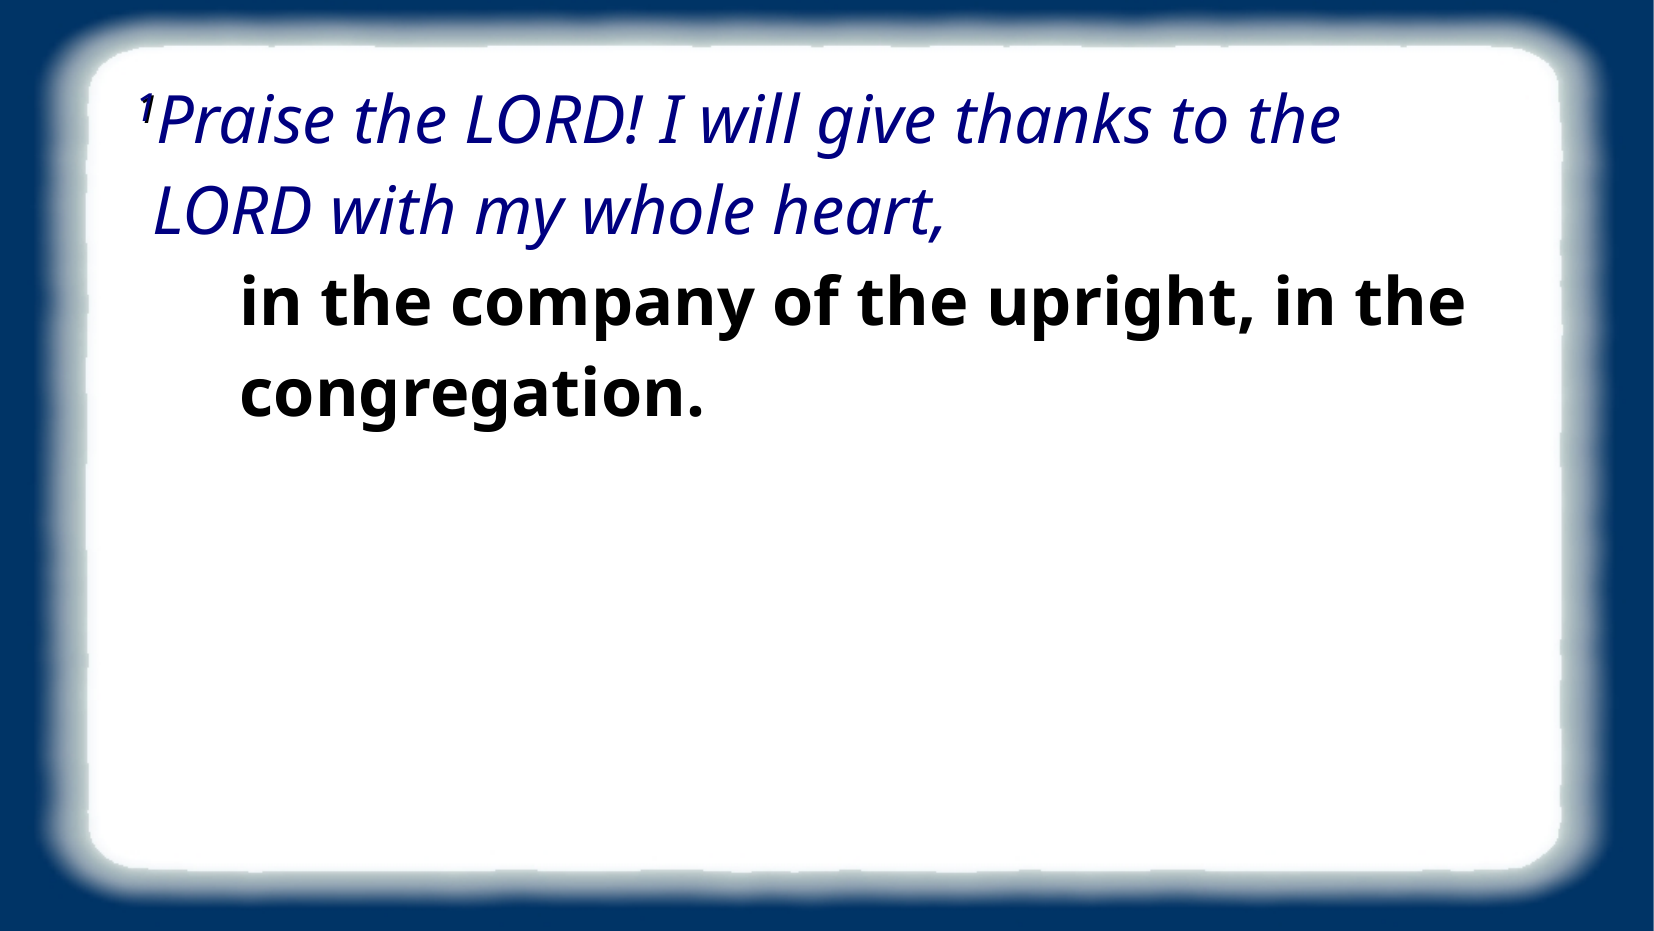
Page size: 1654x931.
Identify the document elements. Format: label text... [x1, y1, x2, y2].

text_box 1Praise the LORD! I will give thanks to the LORD with my whole heart, in the company of the upright, in the congregation. [120, 65, 1531, 436]
picture [0, 0, 1654, 931]
